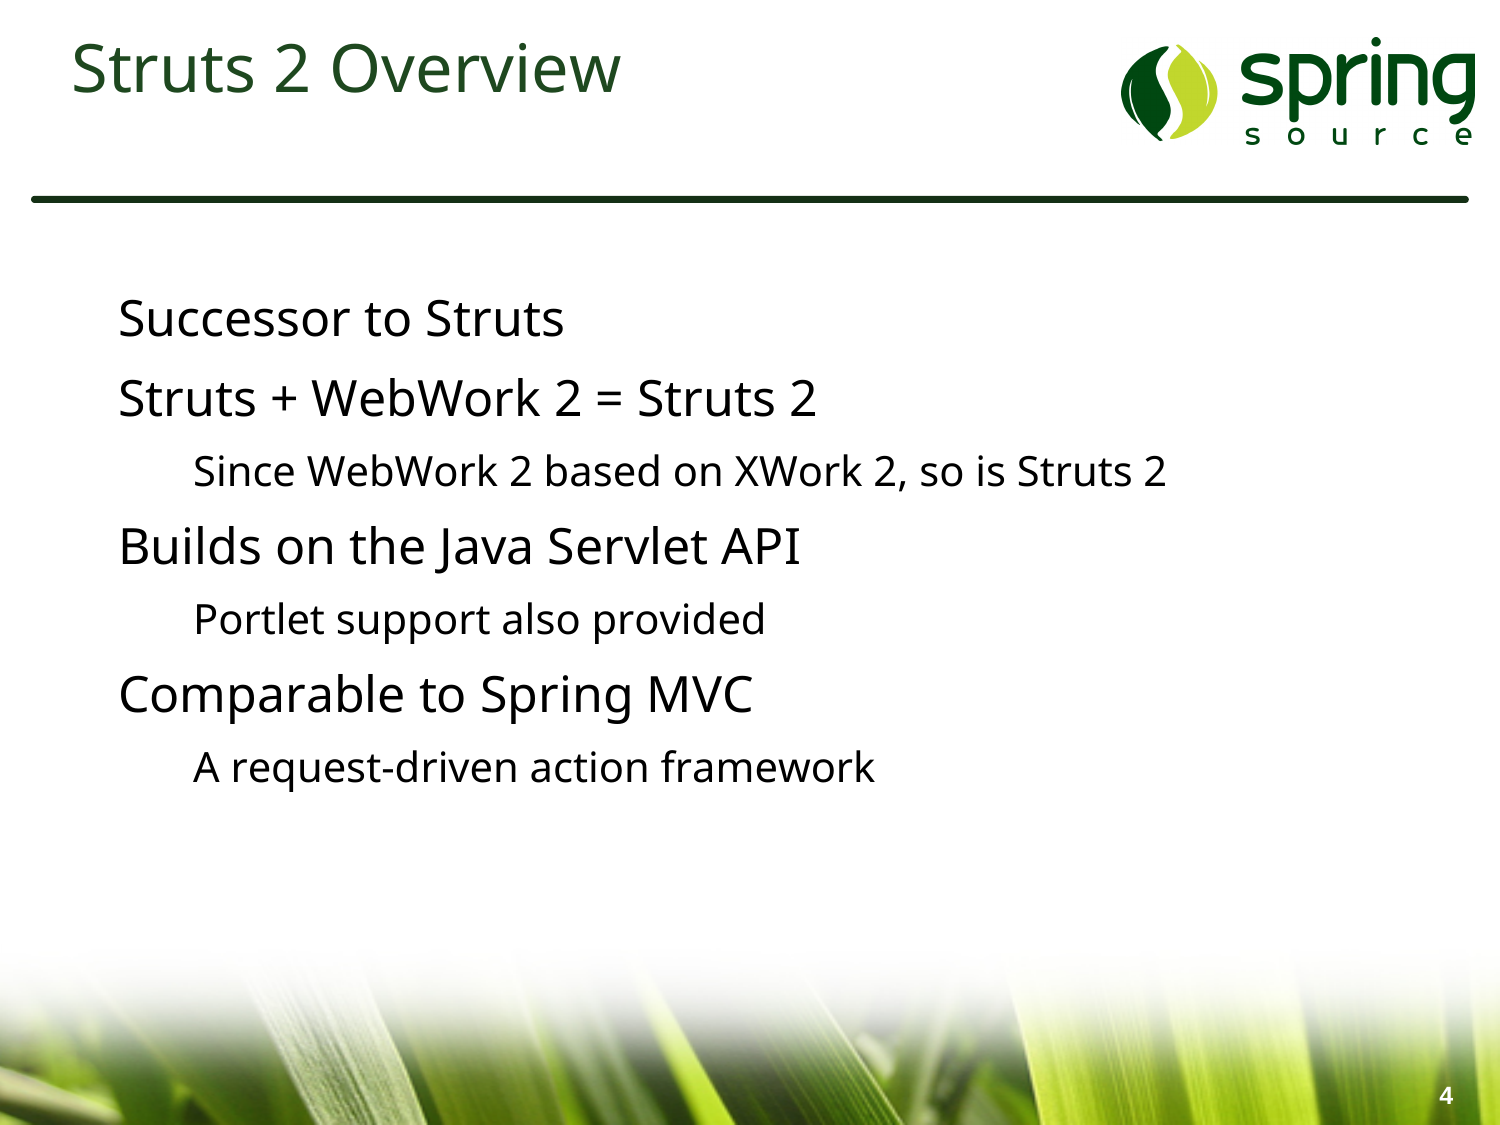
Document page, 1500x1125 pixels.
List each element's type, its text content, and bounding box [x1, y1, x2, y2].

list Successor to Struts Struts + WebWork 2 = Struts 2 Since WebWork 2 based on XWork 2, so is Struts 2 Builds on the Java Servlet API Portlet support also provided Comparable to Spring MVC A request-driven action framework [103, 275, 1394, 938]
picture [0, 944, 1500, 1125]
title Struts 2 Overview [56, 13, 1089, 176]
picture [1121, 37, 1475, 145]
